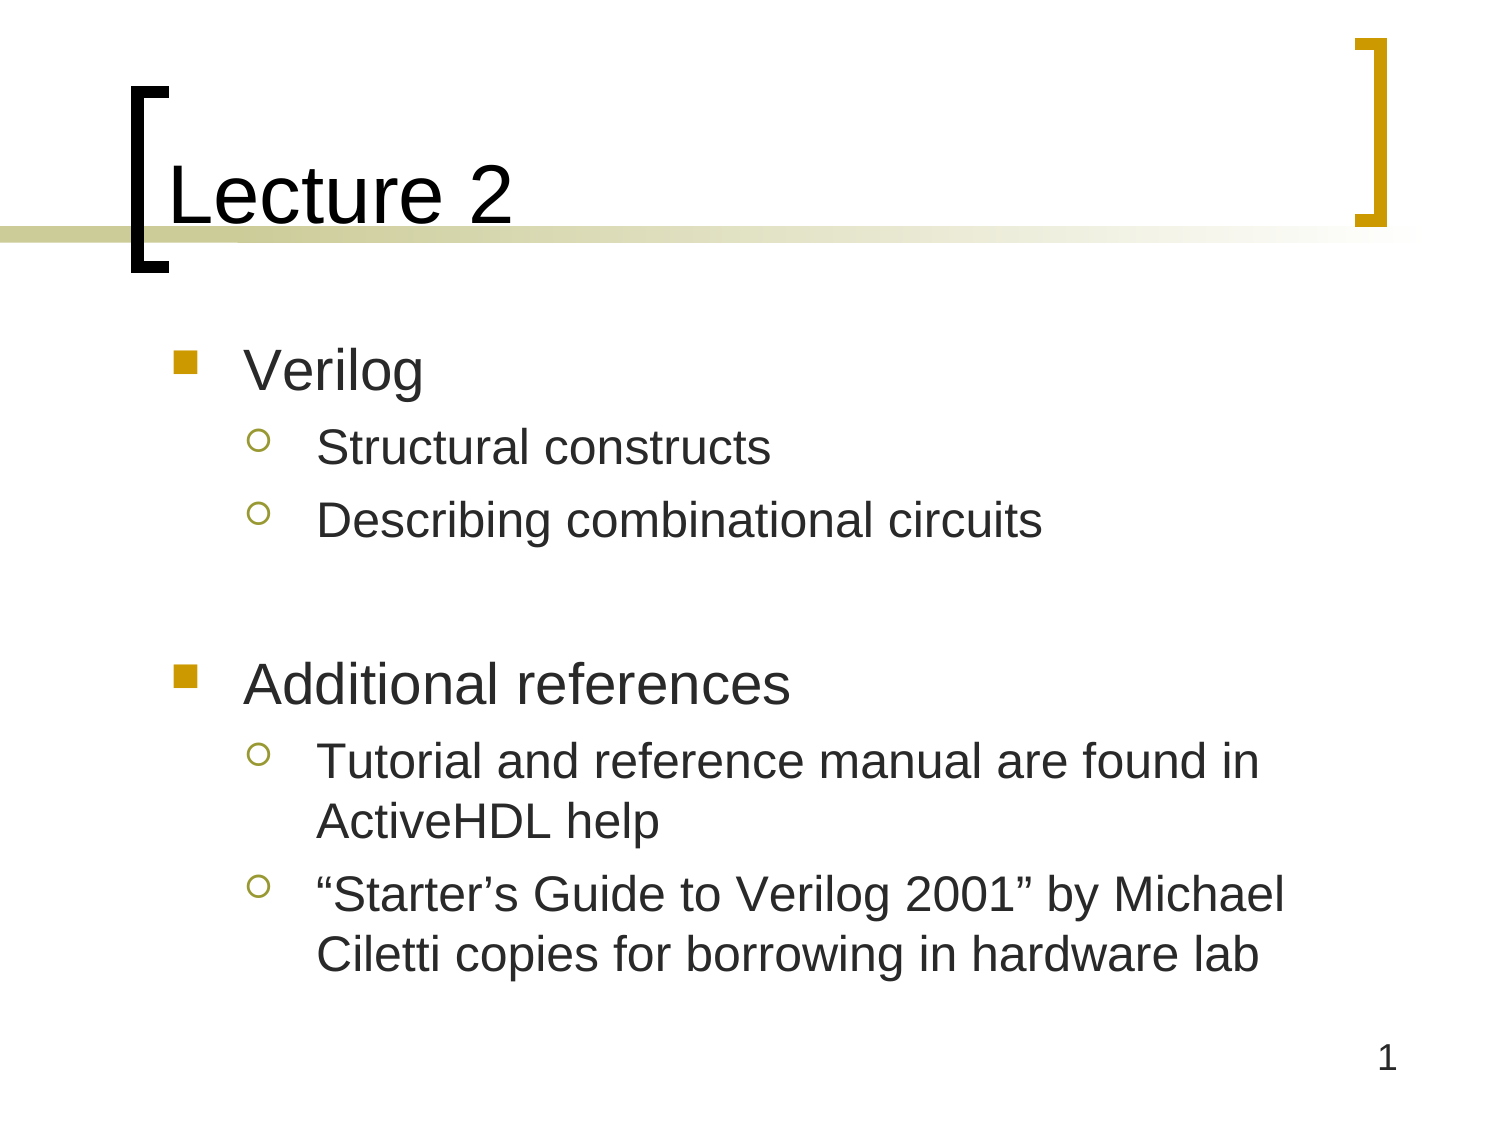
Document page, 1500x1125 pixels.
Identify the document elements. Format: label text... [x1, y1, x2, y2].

title Lecture 2 [152, 15, 1328, 248]
list Verilog Structural constructs Describing combinational circuits Additional references Tutorial and reference manual are found in ActiveHDL help “Starter’s Guide to Verilog 2001” by Michael Ciletti copies for borrowing in hardware lab [155, 324, 1413, 1000]
